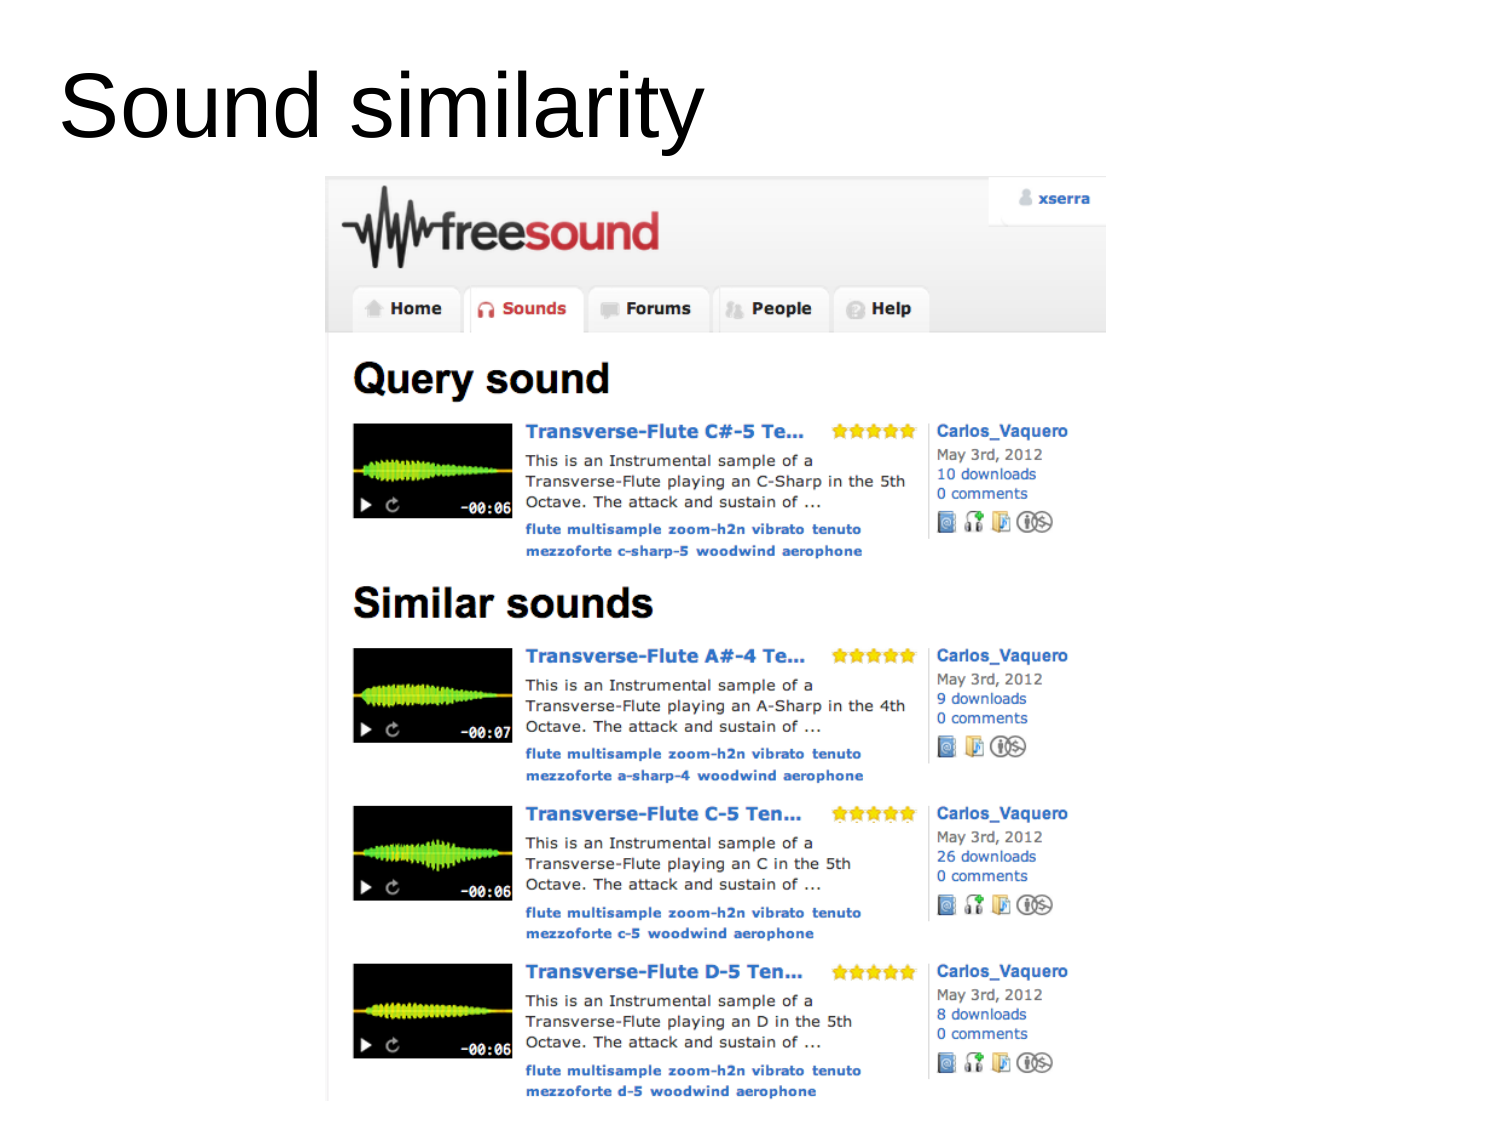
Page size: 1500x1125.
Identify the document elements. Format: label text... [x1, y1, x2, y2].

title Sound similarity [59, 2, 1432, 210]
picture [325, 176, 1106, 1101]
